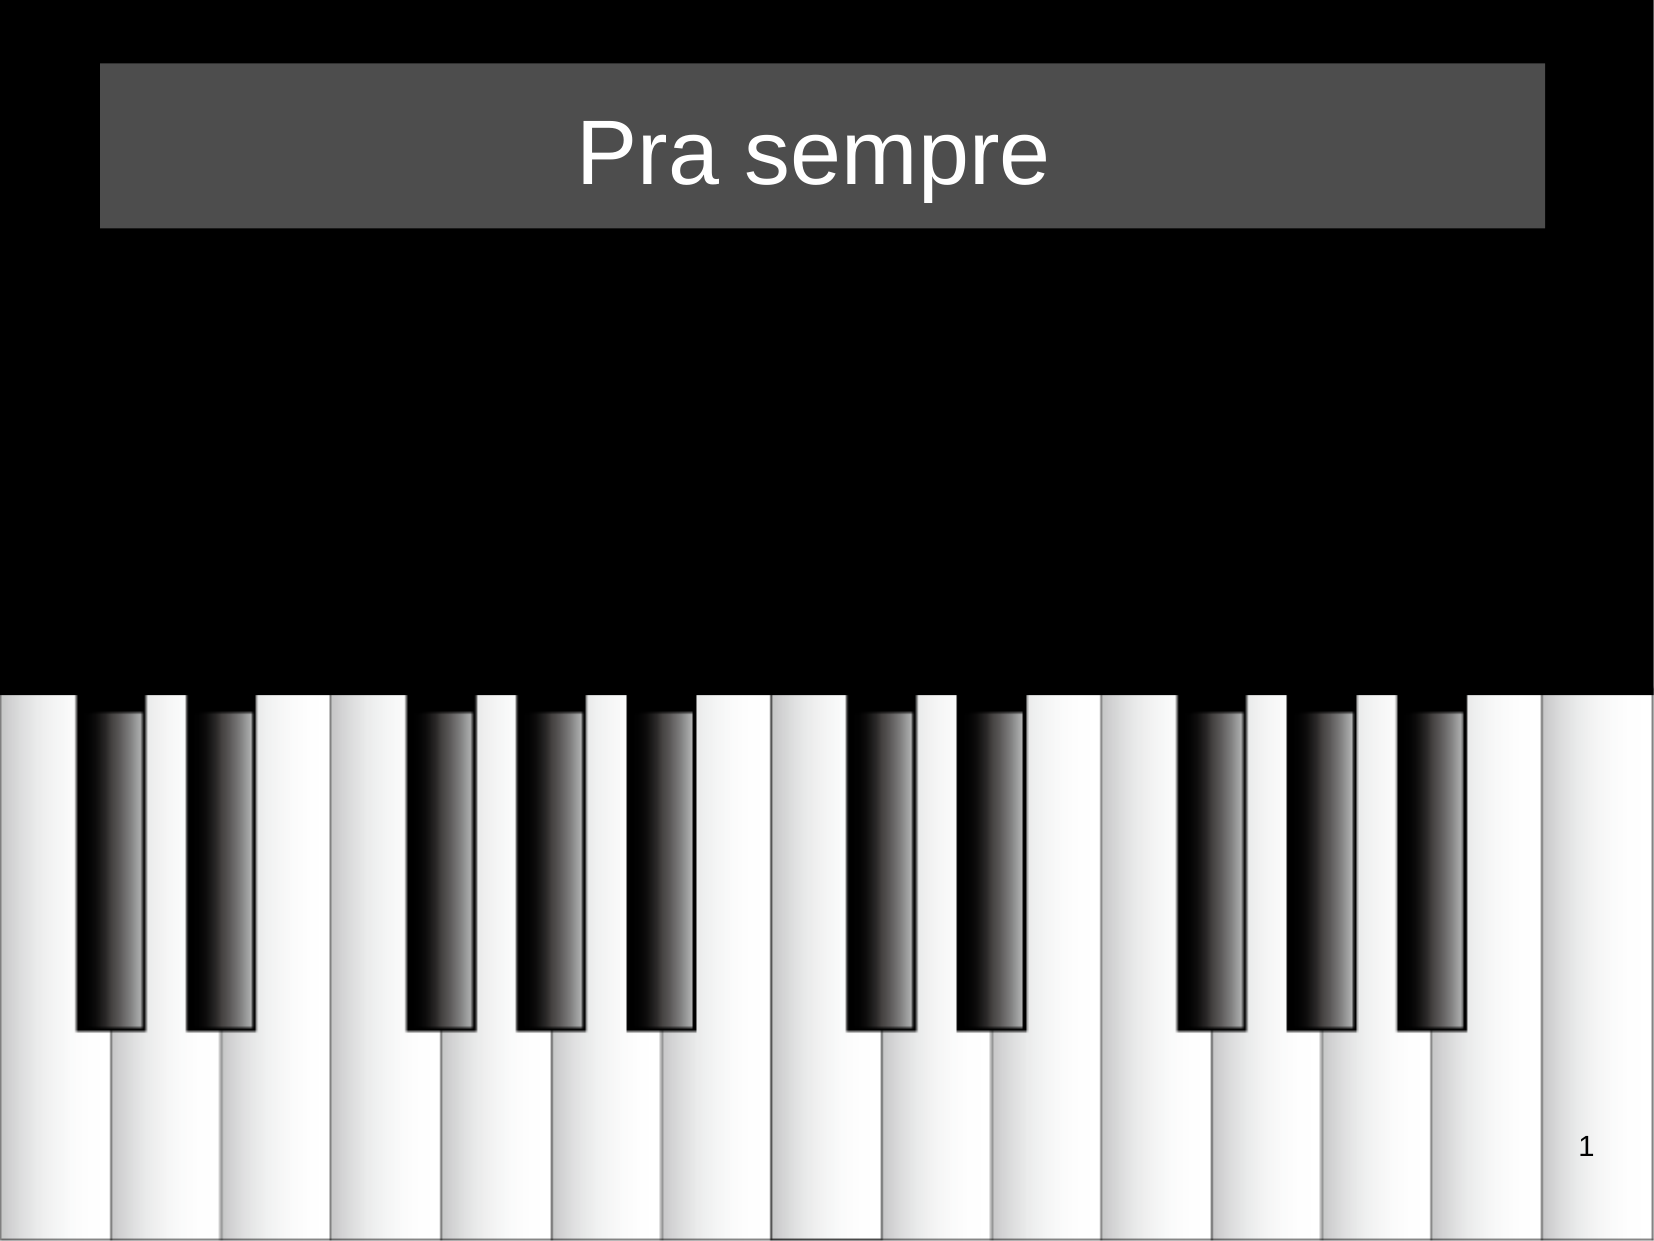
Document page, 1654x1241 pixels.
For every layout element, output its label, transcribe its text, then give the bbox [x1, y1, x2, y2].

title Pra sempre [82, 49, 1571, 257]
picture [0, 696, 1654, 1241]
